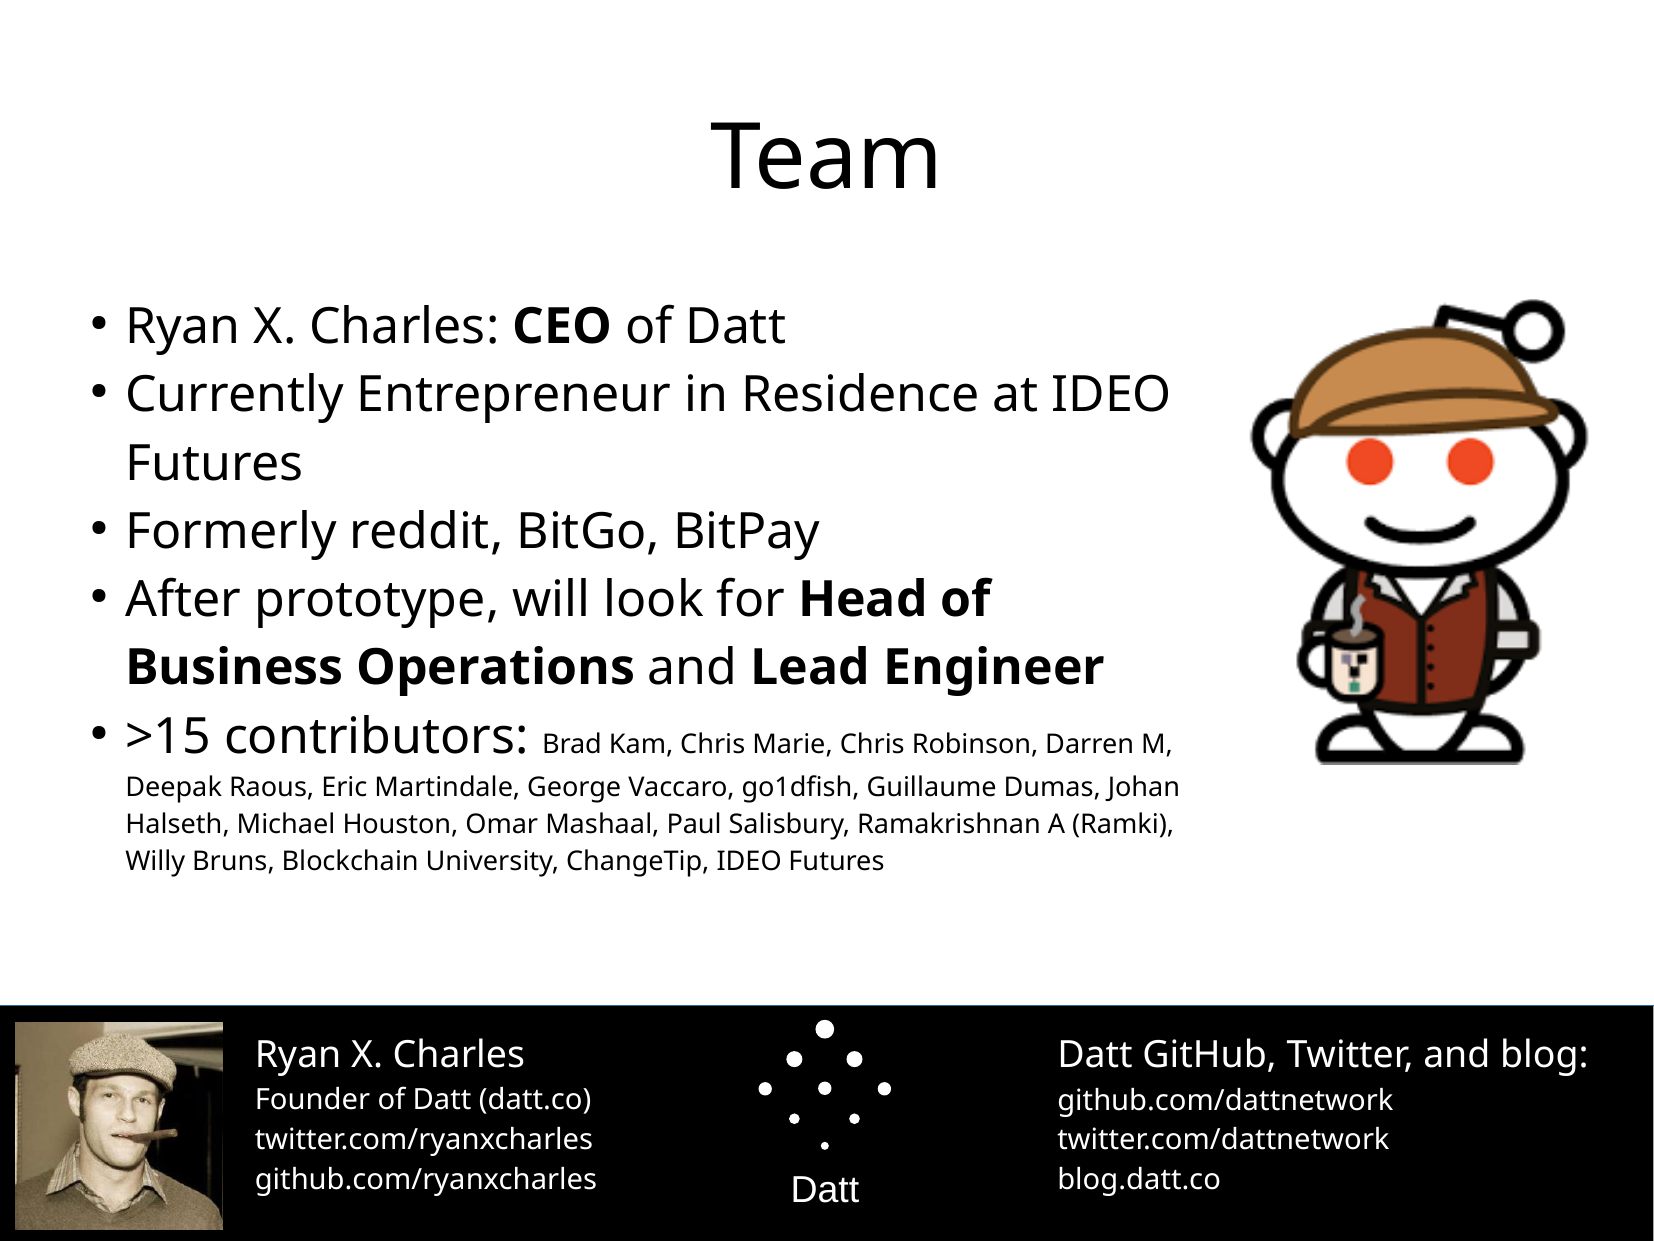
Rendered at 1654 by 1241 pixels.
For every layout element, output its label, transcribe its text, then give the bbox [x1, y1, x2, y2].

text_box Datt GitHub, Twitter, and blog: github.com/dattnetwork twitter.com/dattnetwork blog.datt.co [1042, 1020, 1654, 1241]
title Team [82, 49, 1571, 257]
picture [1188, 299, 1654, 766]
picture [15, 1022, 223, 1231]
text_box [0, 1005, 1654, 1241]
picture [757, 1017, 893, 1153]
text_box Ryan X. Charles Founder of Datt (datt.co) twitter.com/ryanxcharles github.com/ryanxcharles [240, 1020, 976, 1241]
text_box Datt [735, 1161, 916, 1241]
subtitle Ryan X. Charles: CEO of Datt Currently Entrepreneur in Residence at IDEO Futures Formerly reddit, BitGo, BitPay After prototype, will look for Head of Business Operations and Lead Engineer >15 contributors: Brad Kam, Chris Marie, Chris Robinson, Darren M, Deepak Raous, Eric Martindale, George Vaccaro, go1dfish, Guillaume Dumas, Johan Halseth, Michael Houston, Omar Mashaal, Paul Salisbury, Ramakrishnan A (Ramki), Willy Bruns, Blockchain University, ChangeTip, IDEO Futures [90, 290, 1216, 991]
